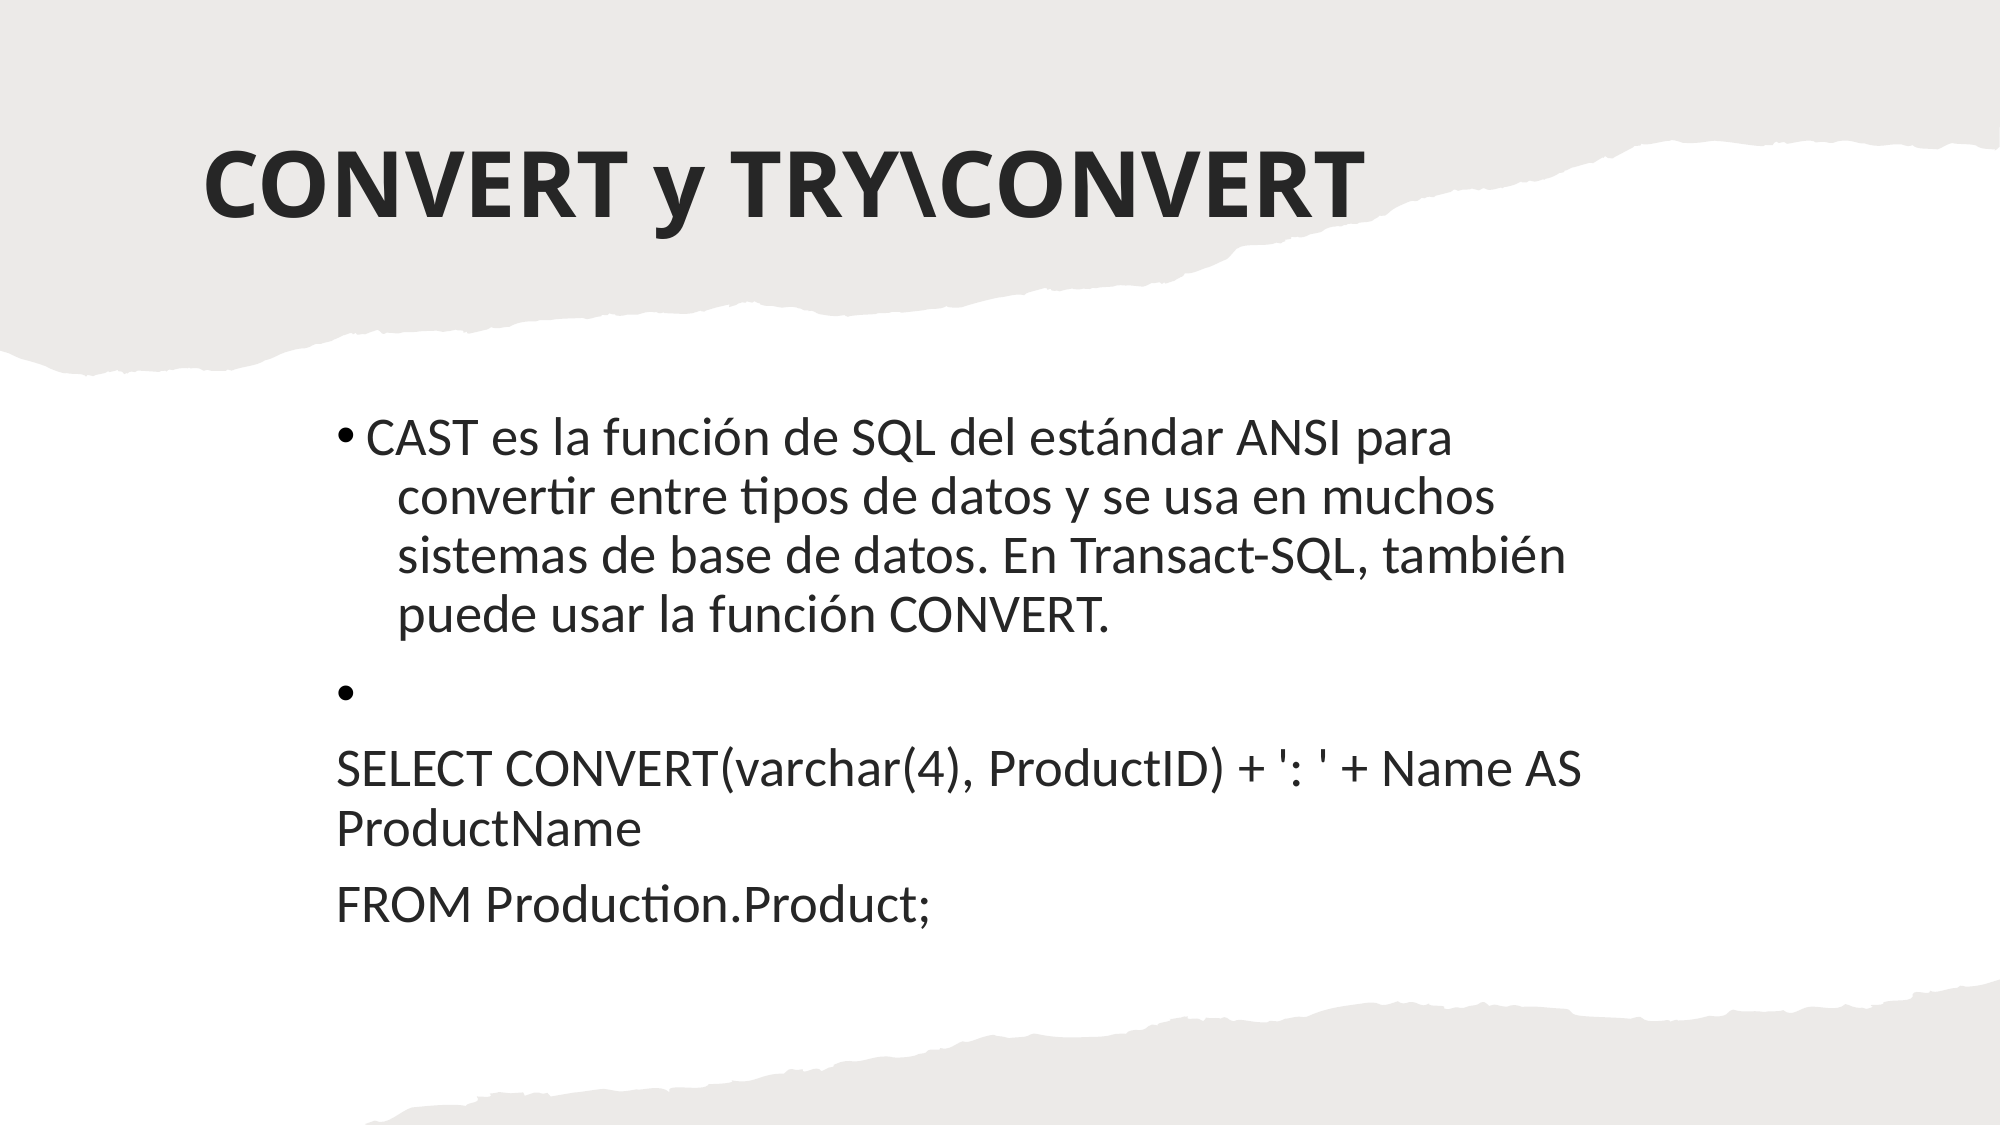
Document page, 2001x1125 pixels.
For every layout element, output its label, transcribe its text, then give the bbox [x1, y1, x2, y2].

title CONVERT y TRY\CONVERT [186, 90, 1752, 286]
text_box [0, 0, 2000, 1125]
list CAST es la función de SQL del estándar ANSI para convertir entre tipos de datos y se usa en muchos sistemas de base de datos. En Transact-SQL, también puede usar la función CONVERT. SELECT CONVERT(varchar(4), ProductID) + ': ' + Name AS ProductName FROM Production.Product; [321, 398, 1679, 944]
